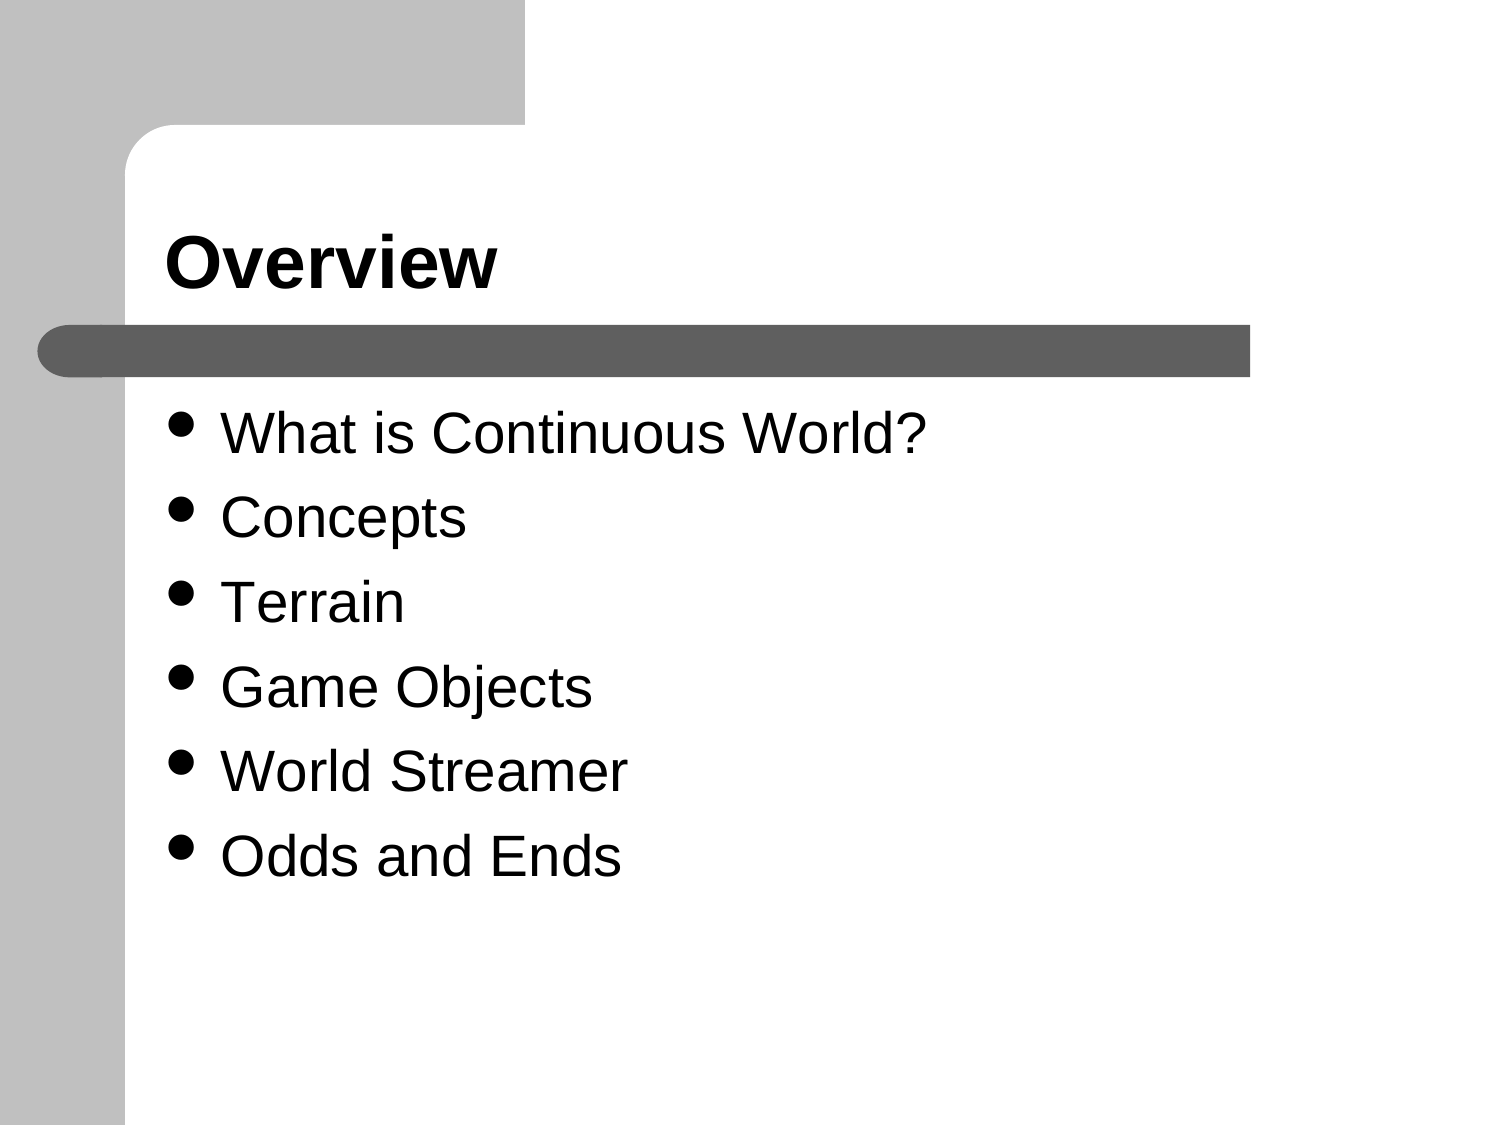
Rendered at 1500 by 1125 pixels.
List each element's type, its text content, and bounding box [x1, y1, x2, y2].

title Overview [149, 124, 1463, 313]
list What is Continuous World? Concepts Terrain Game Objects World Streamer Odds and Ends [149, 387, 1463, 1000]
